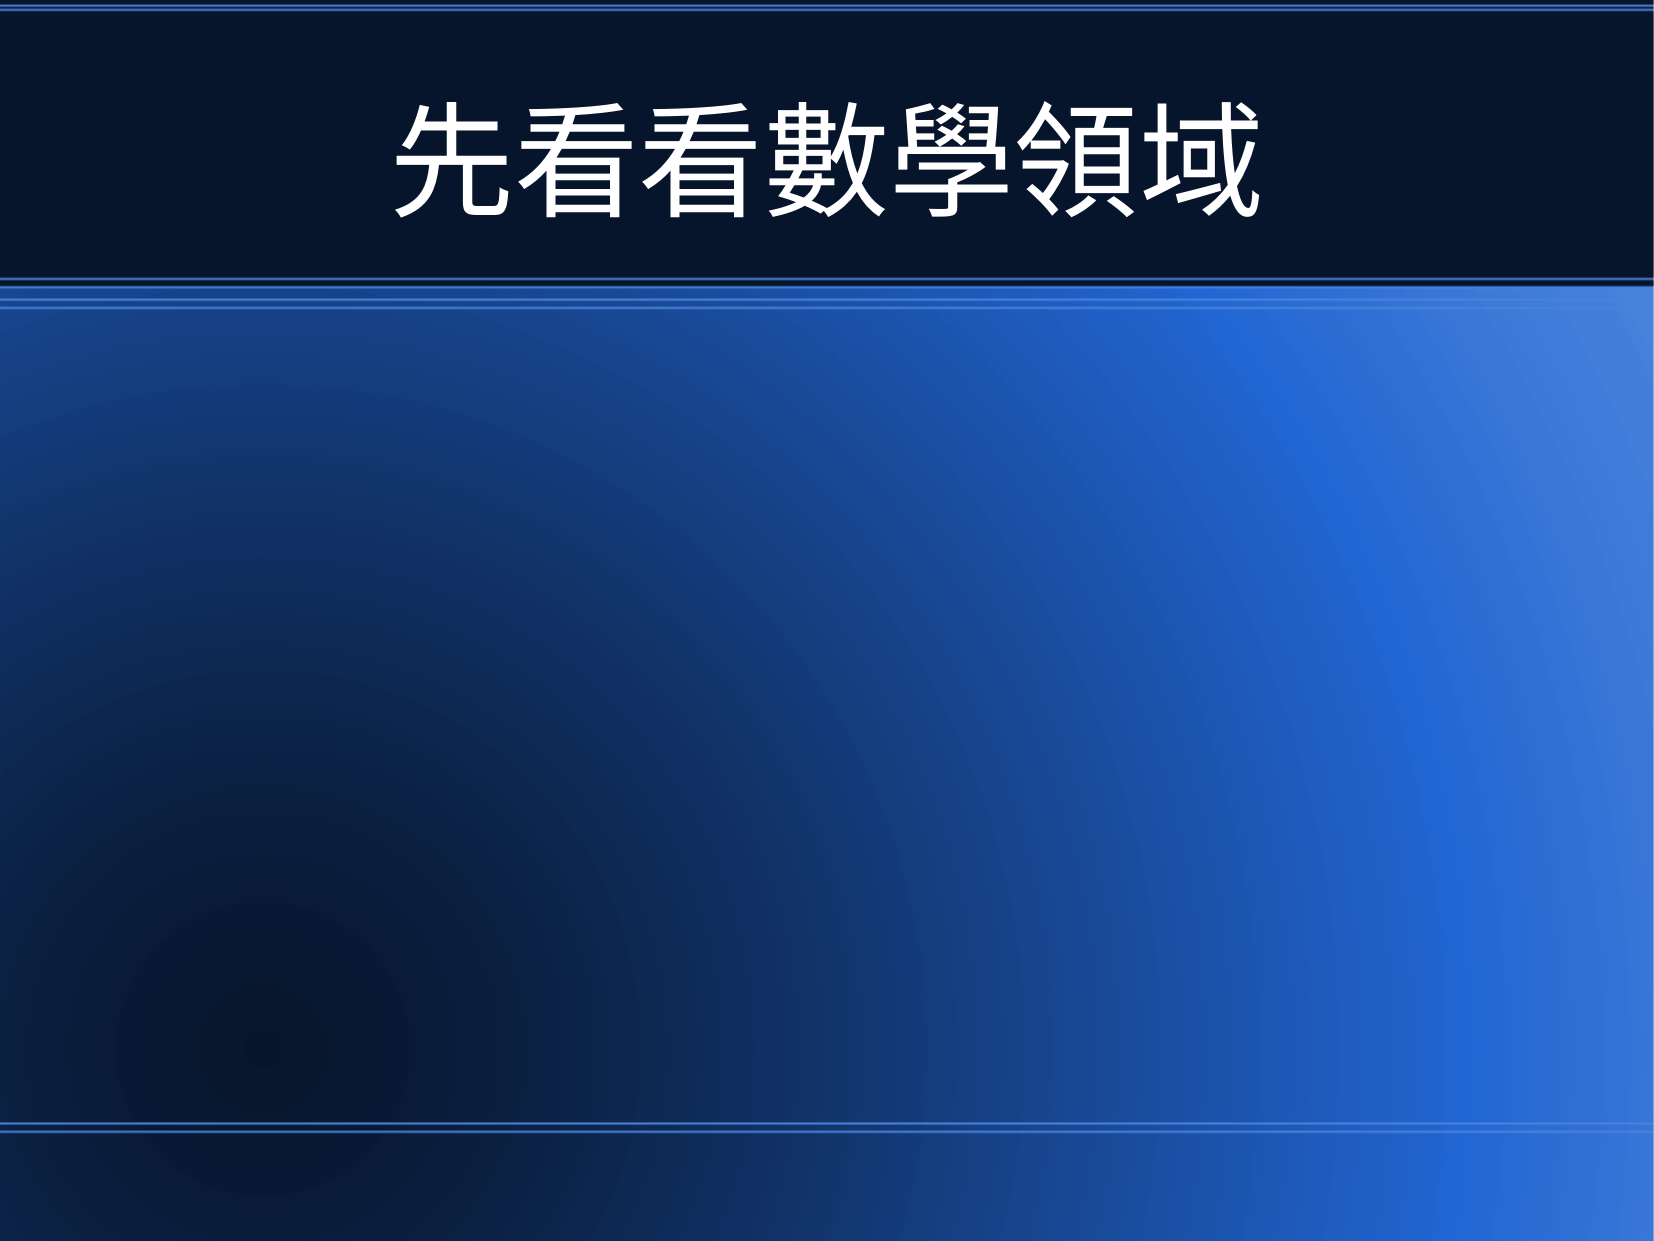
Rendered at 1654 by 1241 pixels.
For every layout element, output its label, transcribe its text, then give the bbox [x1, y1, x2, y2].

title 先看看數學領域 [82, 49, 1571, 257]
picture [0, 0, 1654, 1241]
